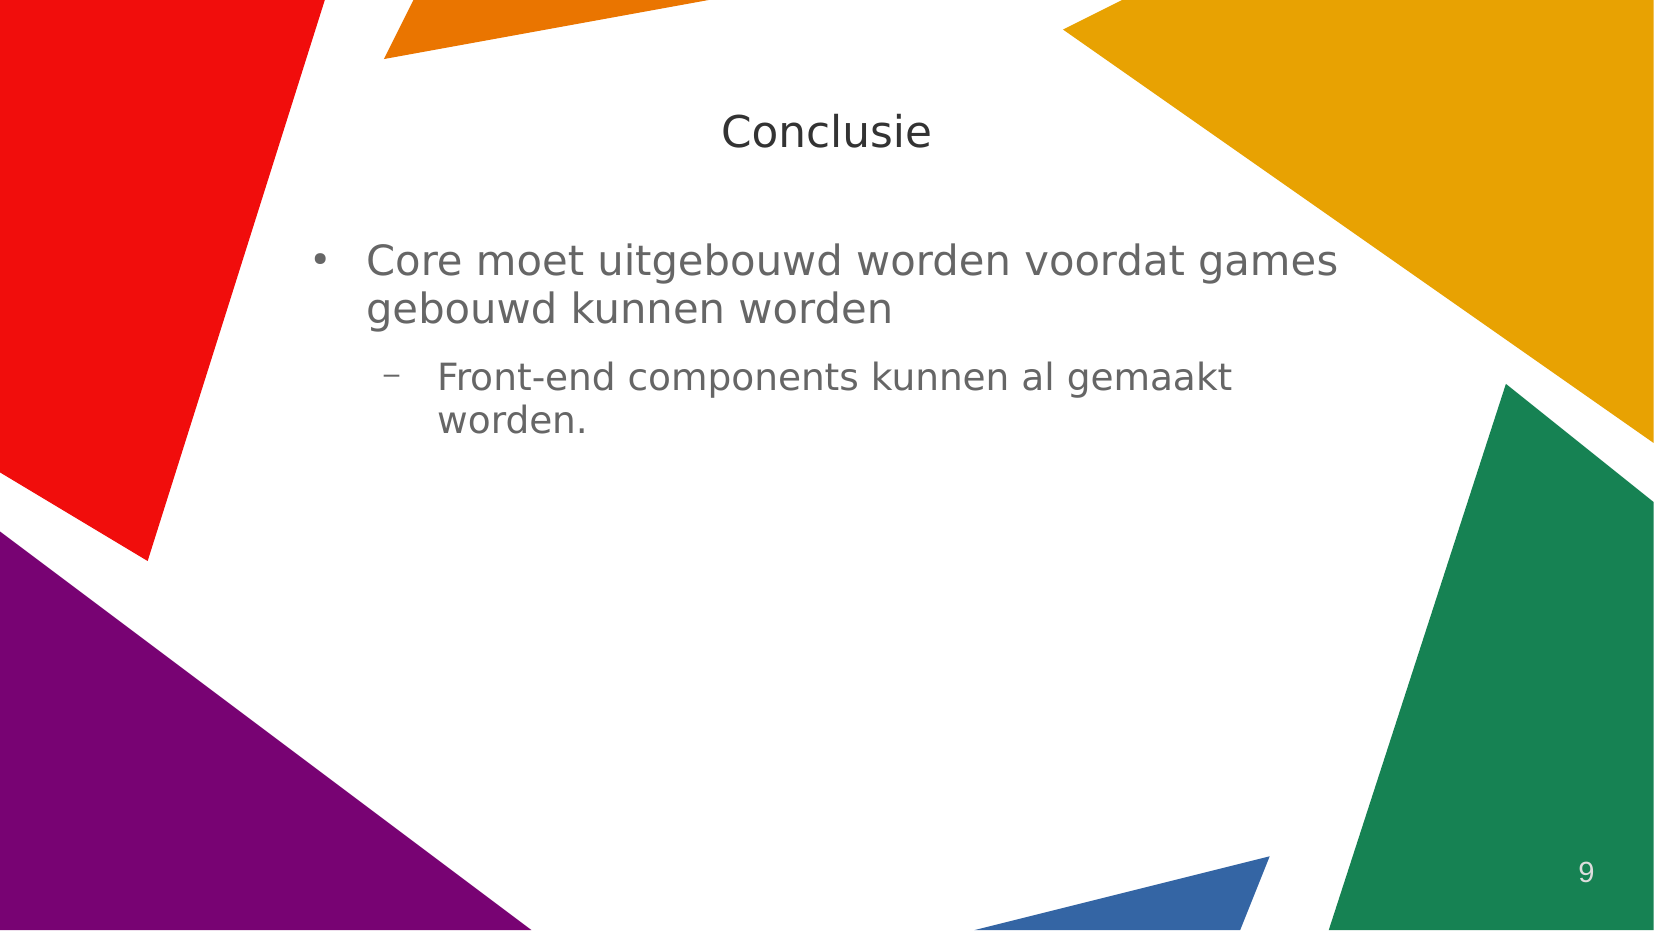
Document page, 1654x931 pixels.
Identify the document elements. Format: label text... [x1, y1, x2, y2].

list Core moet uitgebouwd worden voordat games gebouwd kunnen worden Front-end components kunnen al gemaakt worden. [295, 236, 1359, 827]
title Conclusie [295, 59, 1359, 207]
